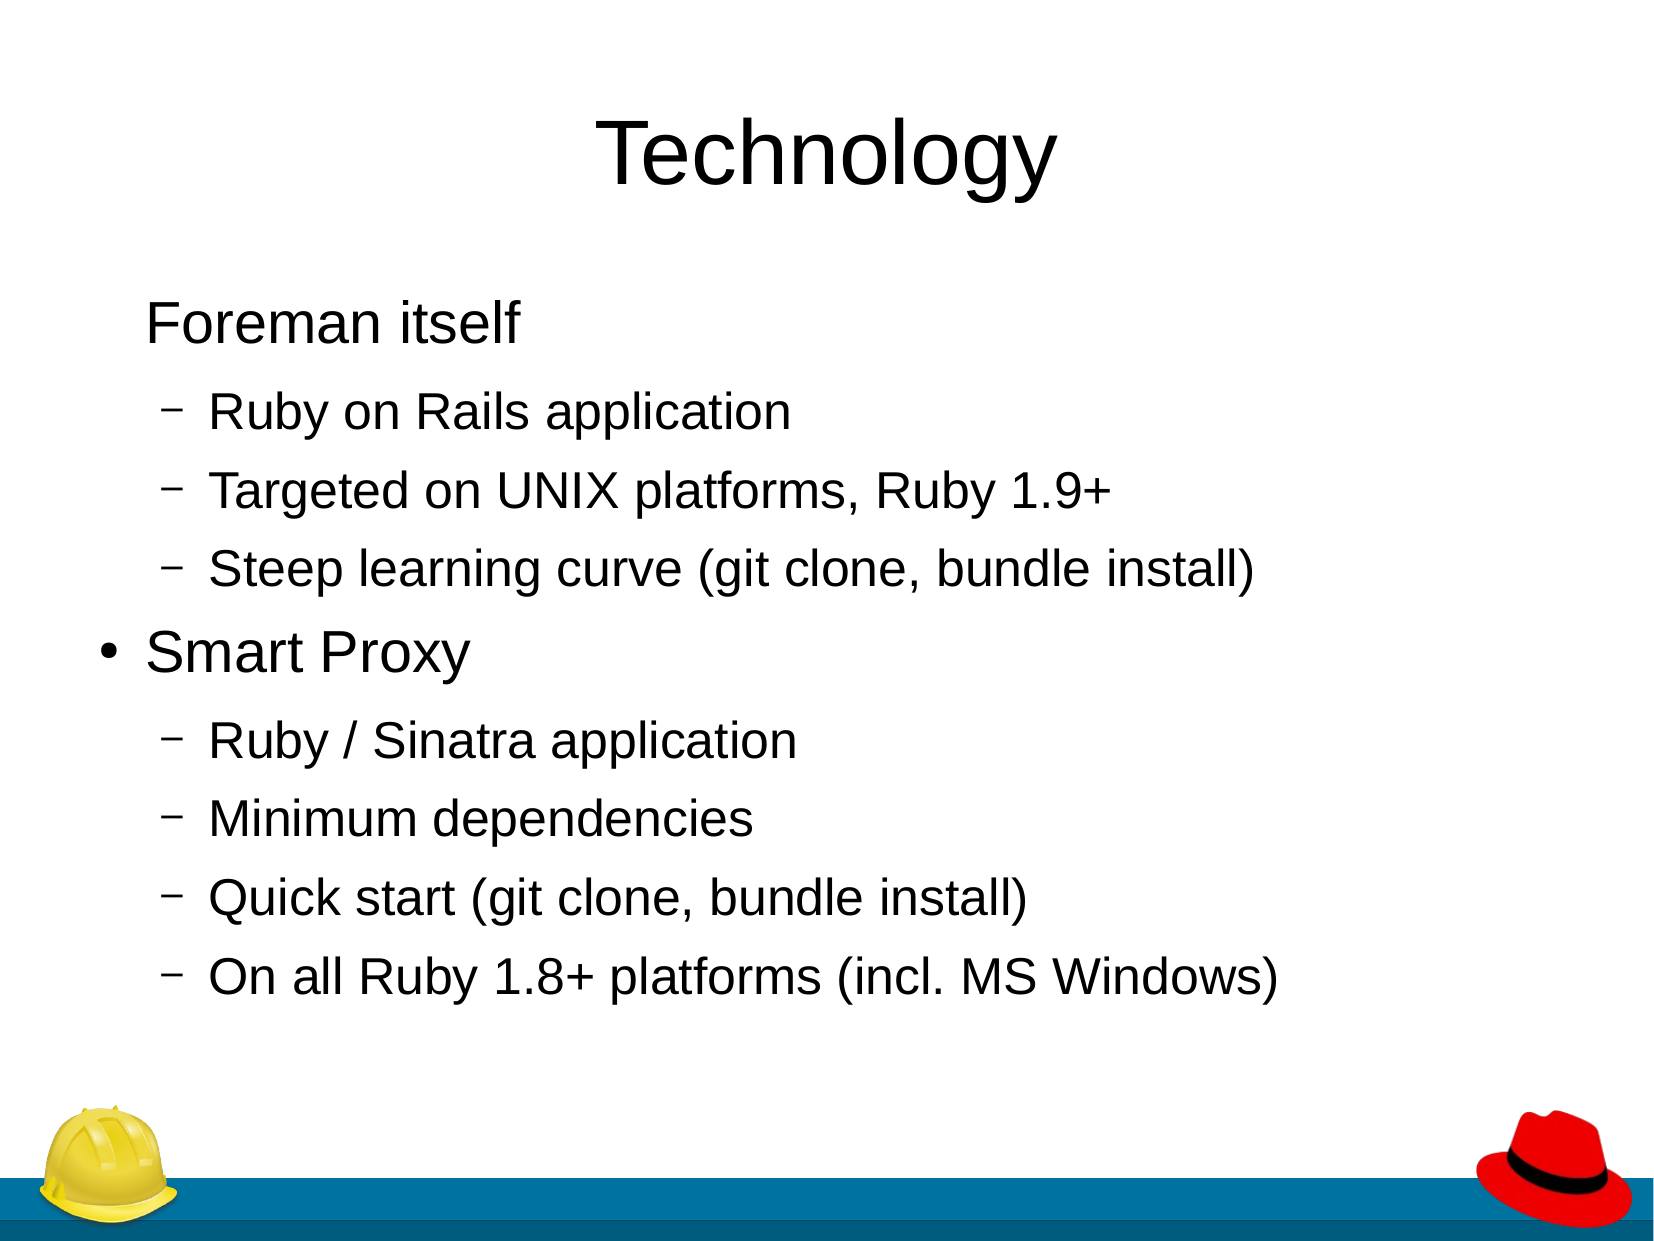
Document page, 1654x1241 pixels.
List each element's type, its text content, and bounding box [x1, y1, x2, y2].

picture [1476, 1110, 1633, 1227]
picture [23, 1086, 189, 1227]
title Technology [82, 49, 1571, 257]
list Foreman itself Ruby on Rails application Targeted on UNIX platforms, Ruby 1.9+ Steep learning curve (git clone, bundle install) Smart Proxy Ruby / Sinatra application Minimum dependencies Quick start (git clone, bundle install) On all Ruby 1.8+ platforms (incl. MS Windows) [82, 290, 1571, 1010]
